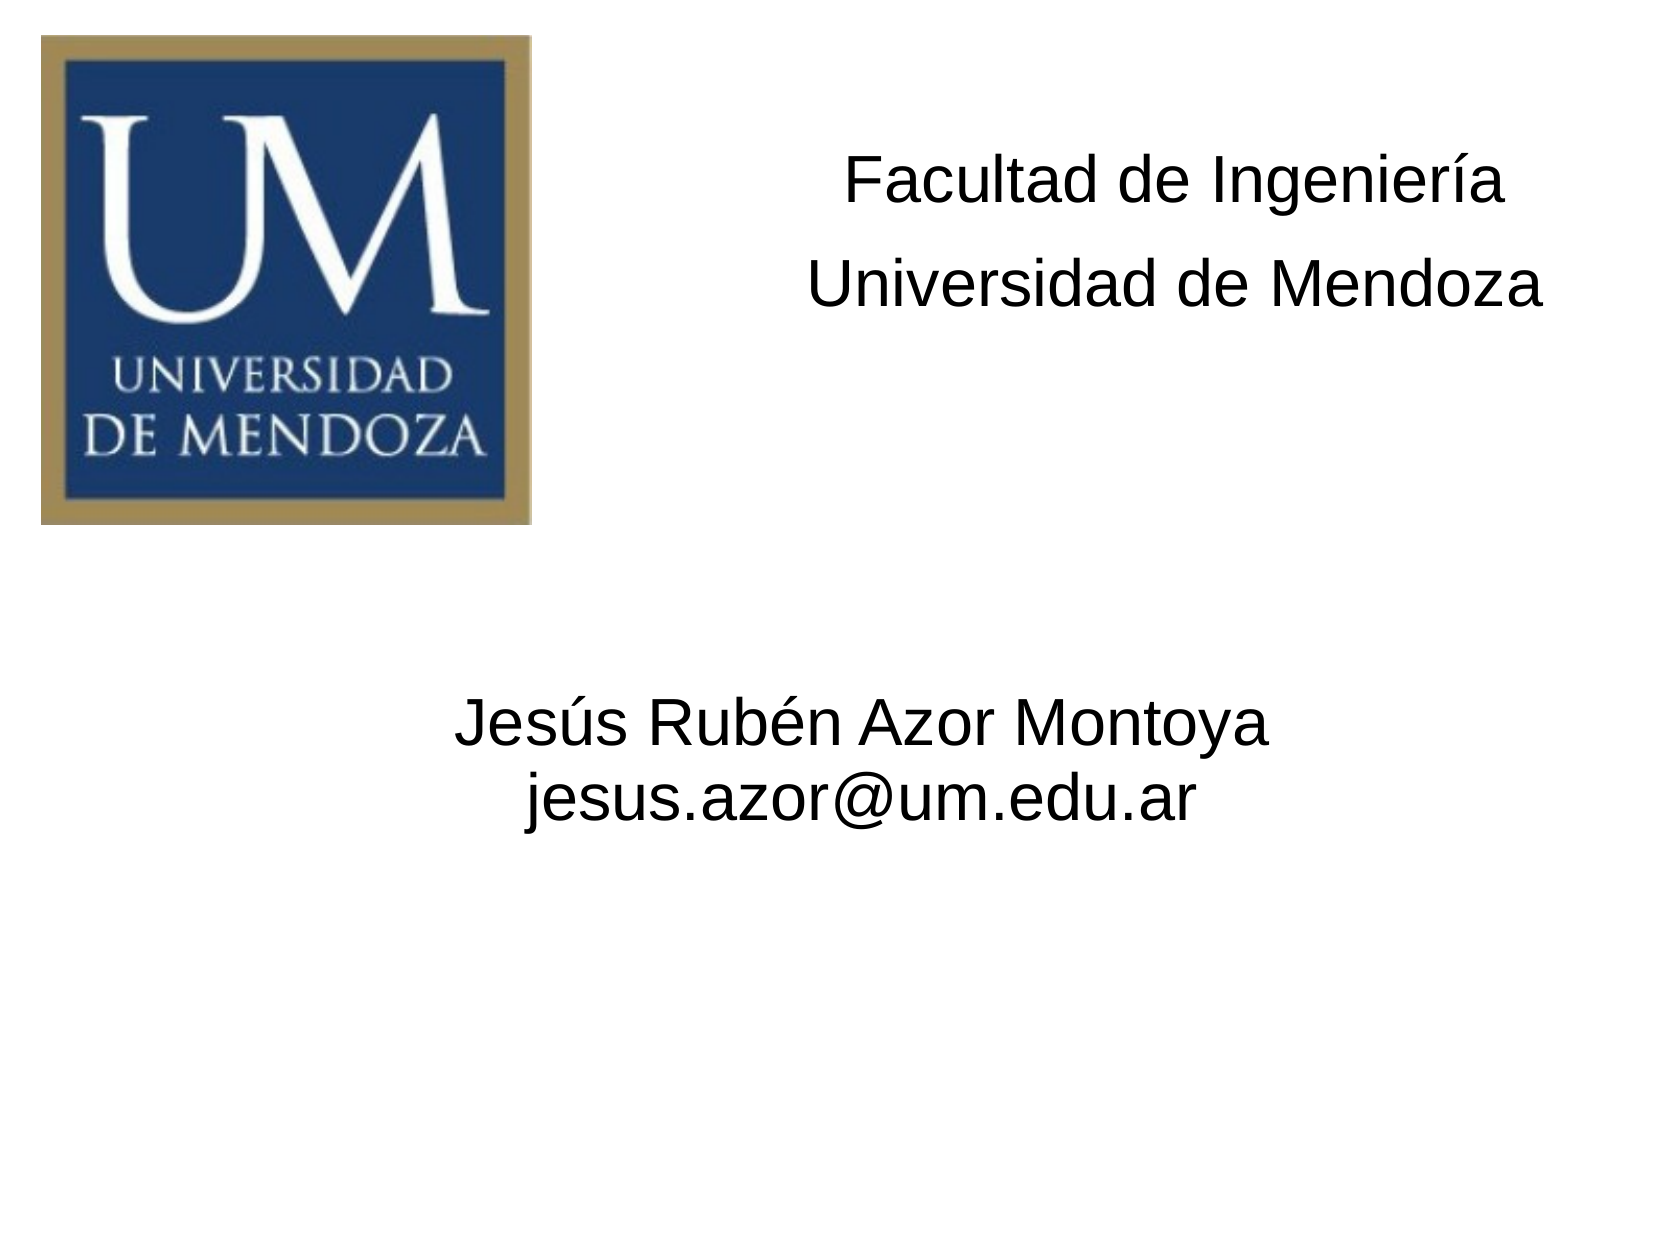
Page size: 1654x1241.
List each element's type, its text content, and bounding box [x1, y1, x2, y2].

picture [41, 35, 532, 525]
list Jesús Rubén Azor Montoya jesus.azor@um.edu.ar [82, 685, 1571, 1010]
list Facultad de Ingeniería Universidad de Mendoza [696, 141, 1583, 514]
